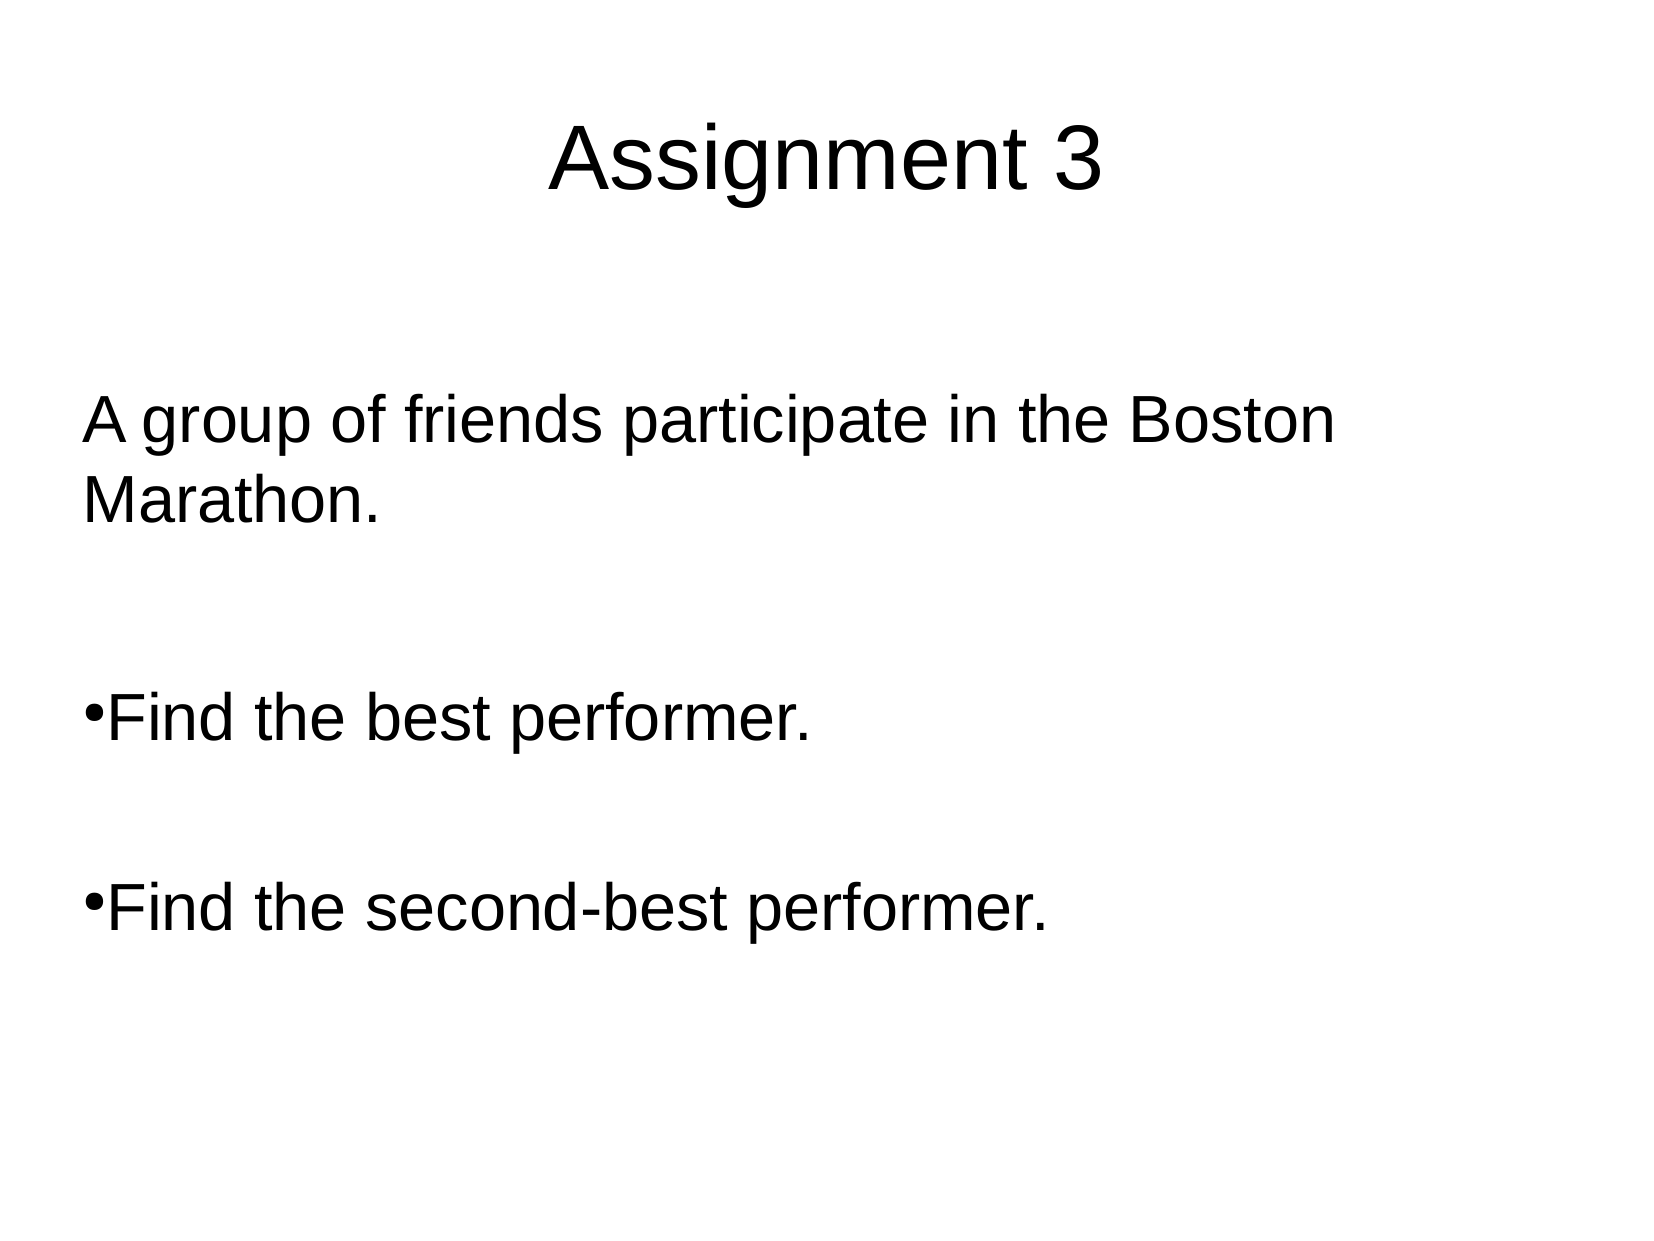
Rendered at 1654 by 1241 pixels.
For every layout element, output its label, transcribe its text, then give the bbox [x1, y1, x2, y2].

title Assignment 3 [82, 56, 1571, 250]
subtitle A group of friends participate in the Boston Marathon. Find the best performer. Find the second-best performer. [82, 297, 1571, 1102]
